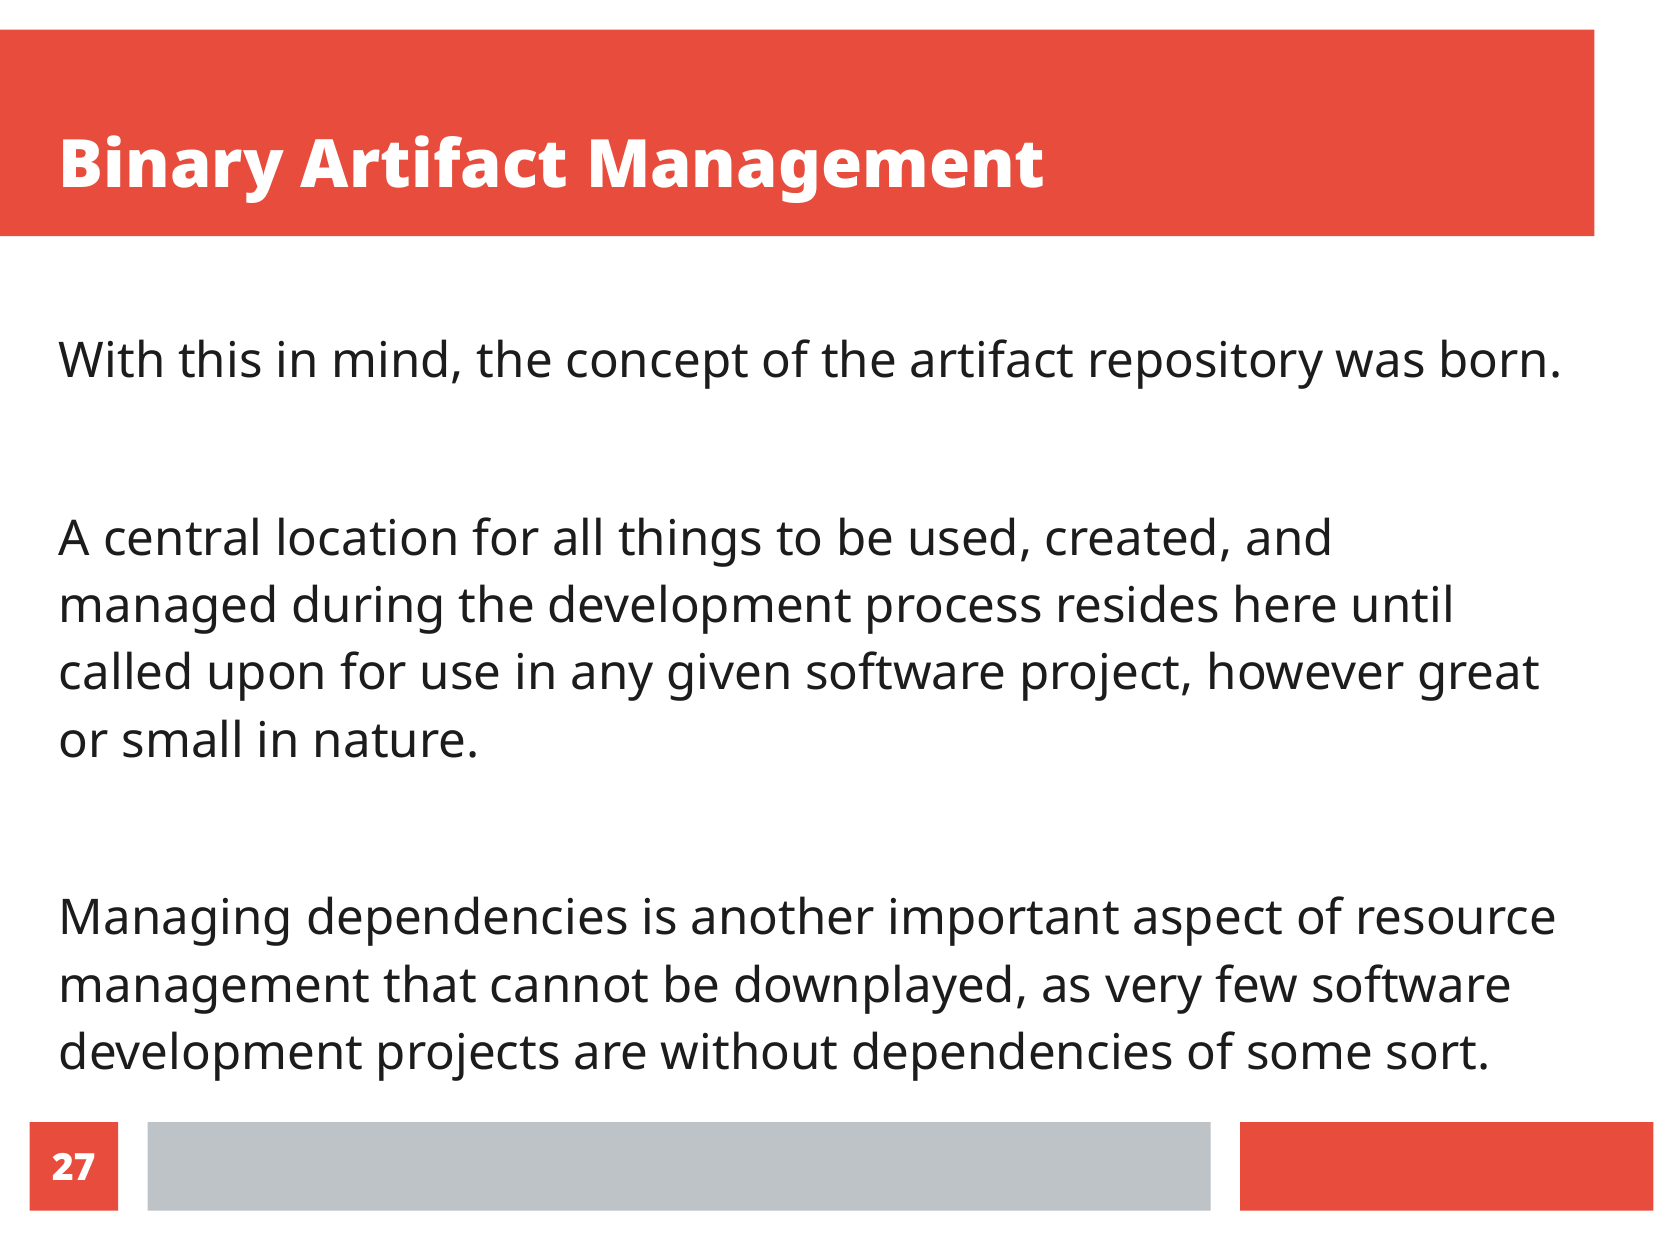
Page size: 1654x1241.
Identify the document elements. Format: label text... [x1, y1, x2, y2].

list With this in mind, the concept of the artifact repository was born. A central location for all things to be used, created, and managed during the development process resides here until called upon for use in any given software project, however great or small in nature. Managing dependencies is another important aspect of resource management that cannot be downplayed, as very few software development projects are without dependencies of some sort. [59, 324, 1565, 1093]
title Binary Artifact Management [59, 59, 1595, 207]
